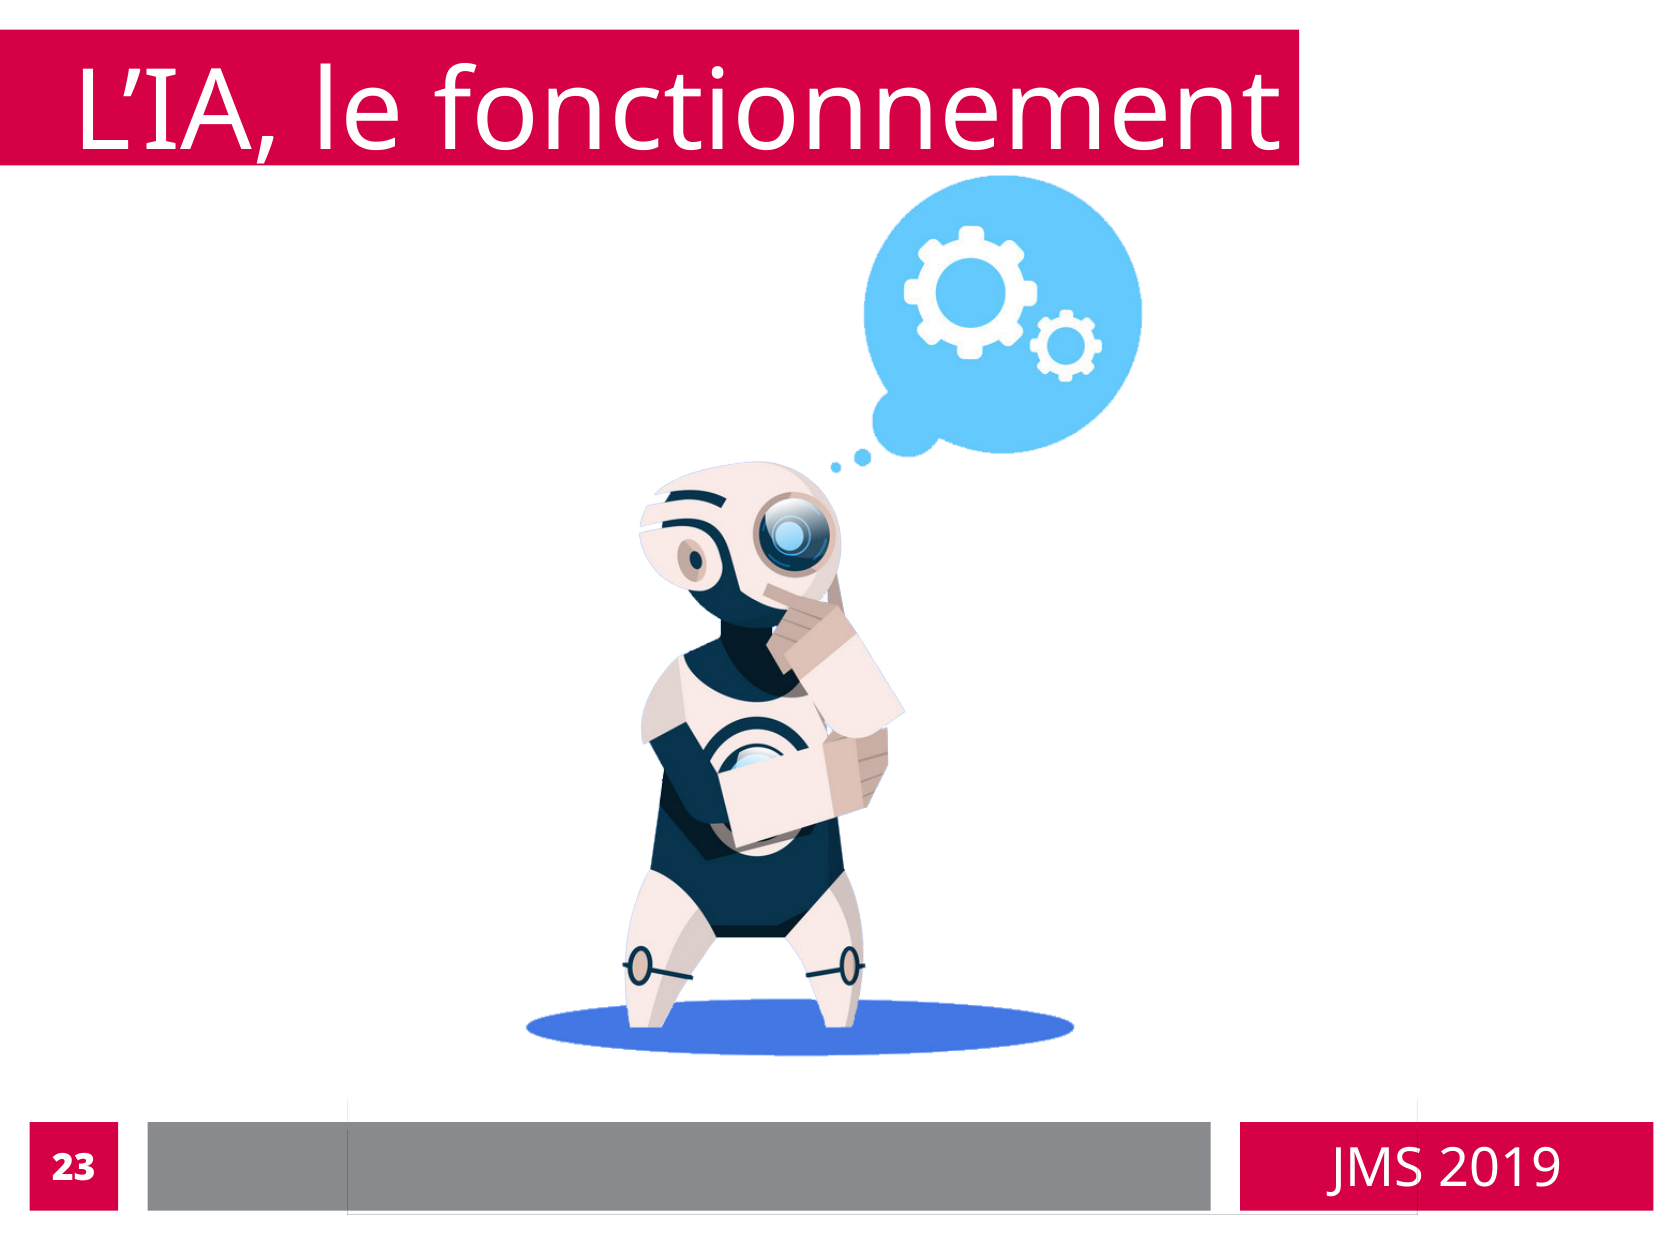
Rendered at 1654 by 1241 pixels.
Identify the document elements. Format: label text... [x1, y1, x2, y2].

title L’IA, le fonctionnement [0, 29, 1371, 178]
picture [347, 58, 1418, 1215]
